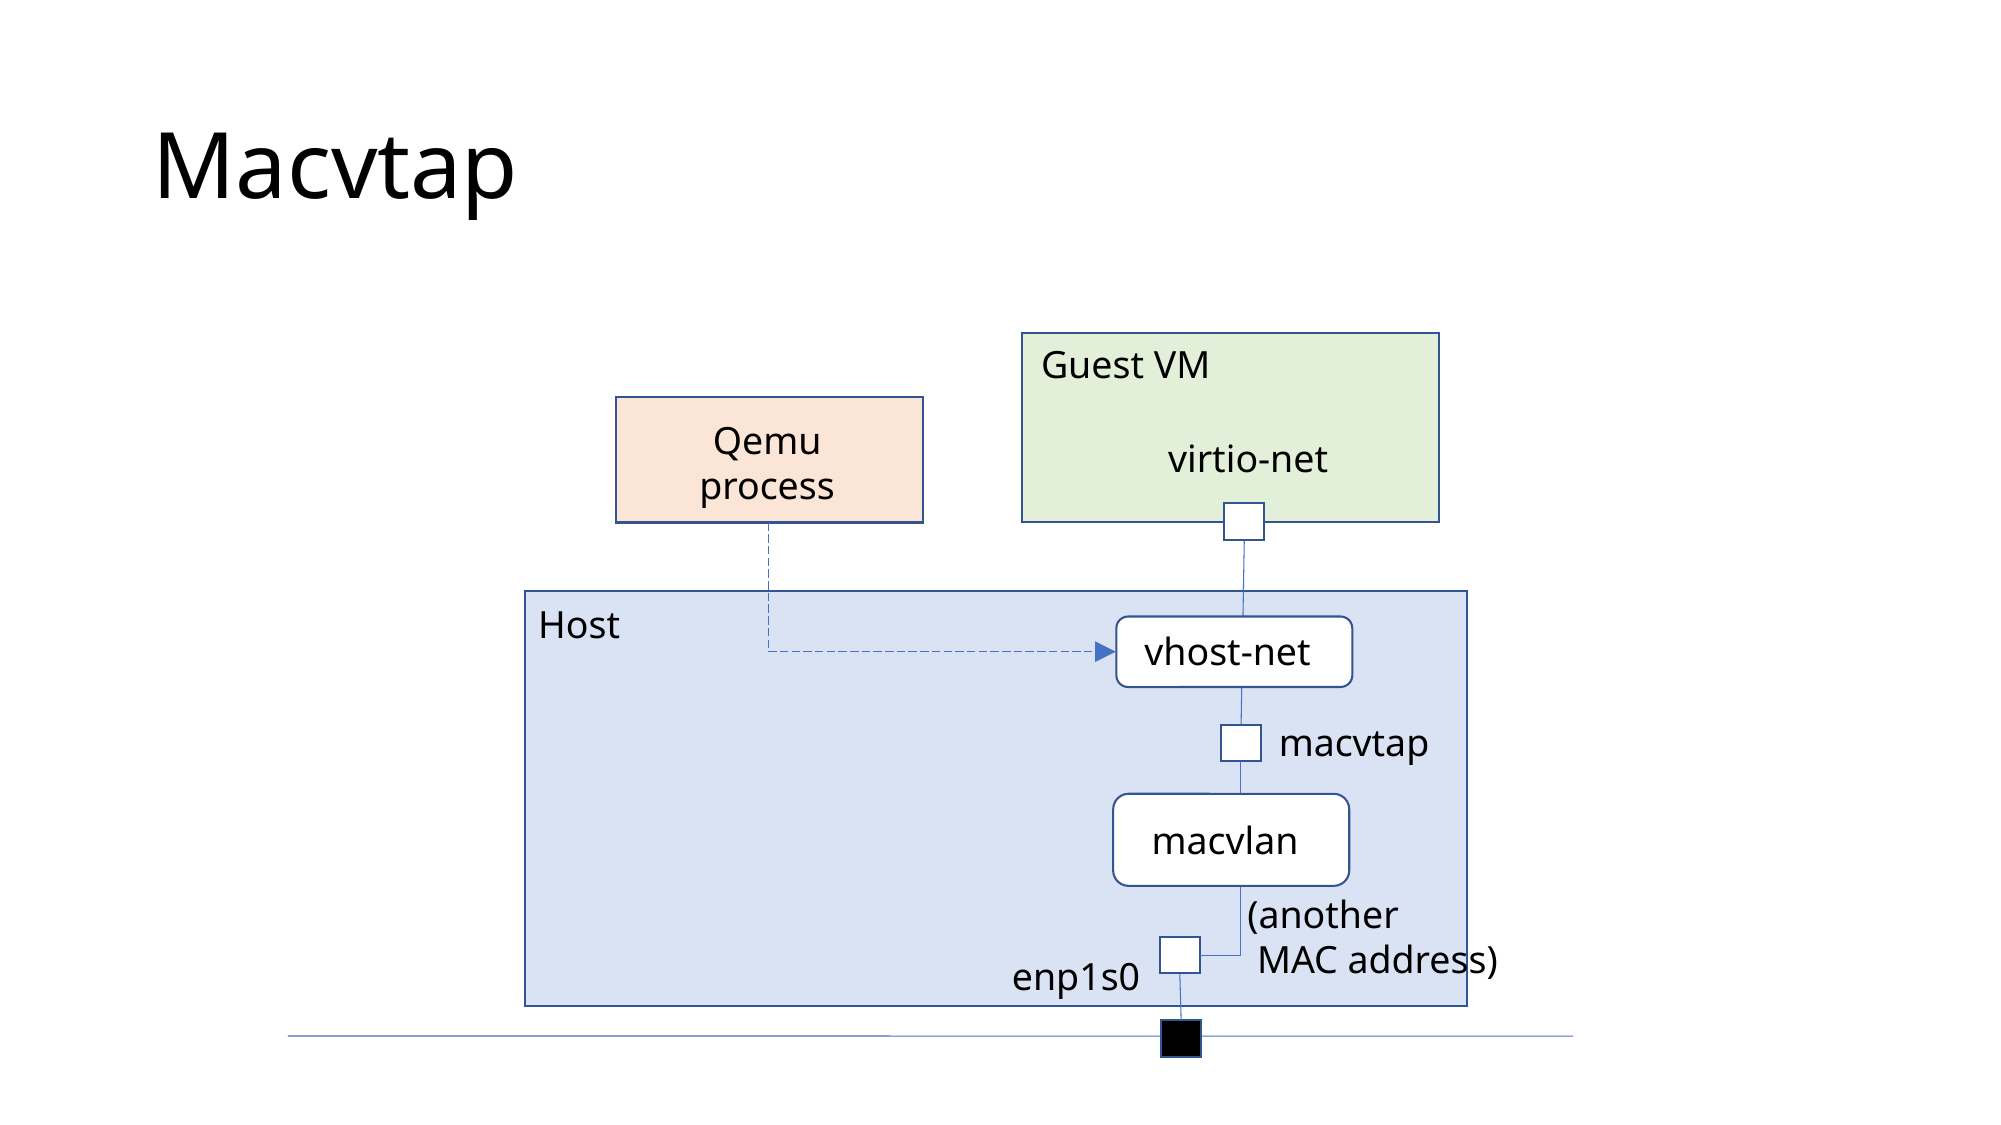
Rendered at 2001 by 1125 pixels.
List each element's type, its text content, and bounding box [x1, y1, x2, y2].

text_box virtio-net [1153, 427, 1362, 488]
text_box [615, 397, 923, 523]
text_box [1161, 1020, 1202, 1057]
text_box macvtap [1263, 711, 1484, 771]
text_box macvlan [1136, 809, 1381, 870]
text_box (another MAC address) [1232, 883, 1561, 989]
title Macvtap [137, 59, 1863, 278]
text_box Host [523, 594, 691, 654]
text_box [1022, 333, 1439, 540]
text_box enp1s0 [997, 945, 1170, 1006]
text_box Guest VM [1026, 333, 1245, 394]
text_box vhost-net [1129, 620, 1390, 680]
text_box Qemu process [666, 409, 869, 515]
text_box [525, 590, 1467, 1007]
